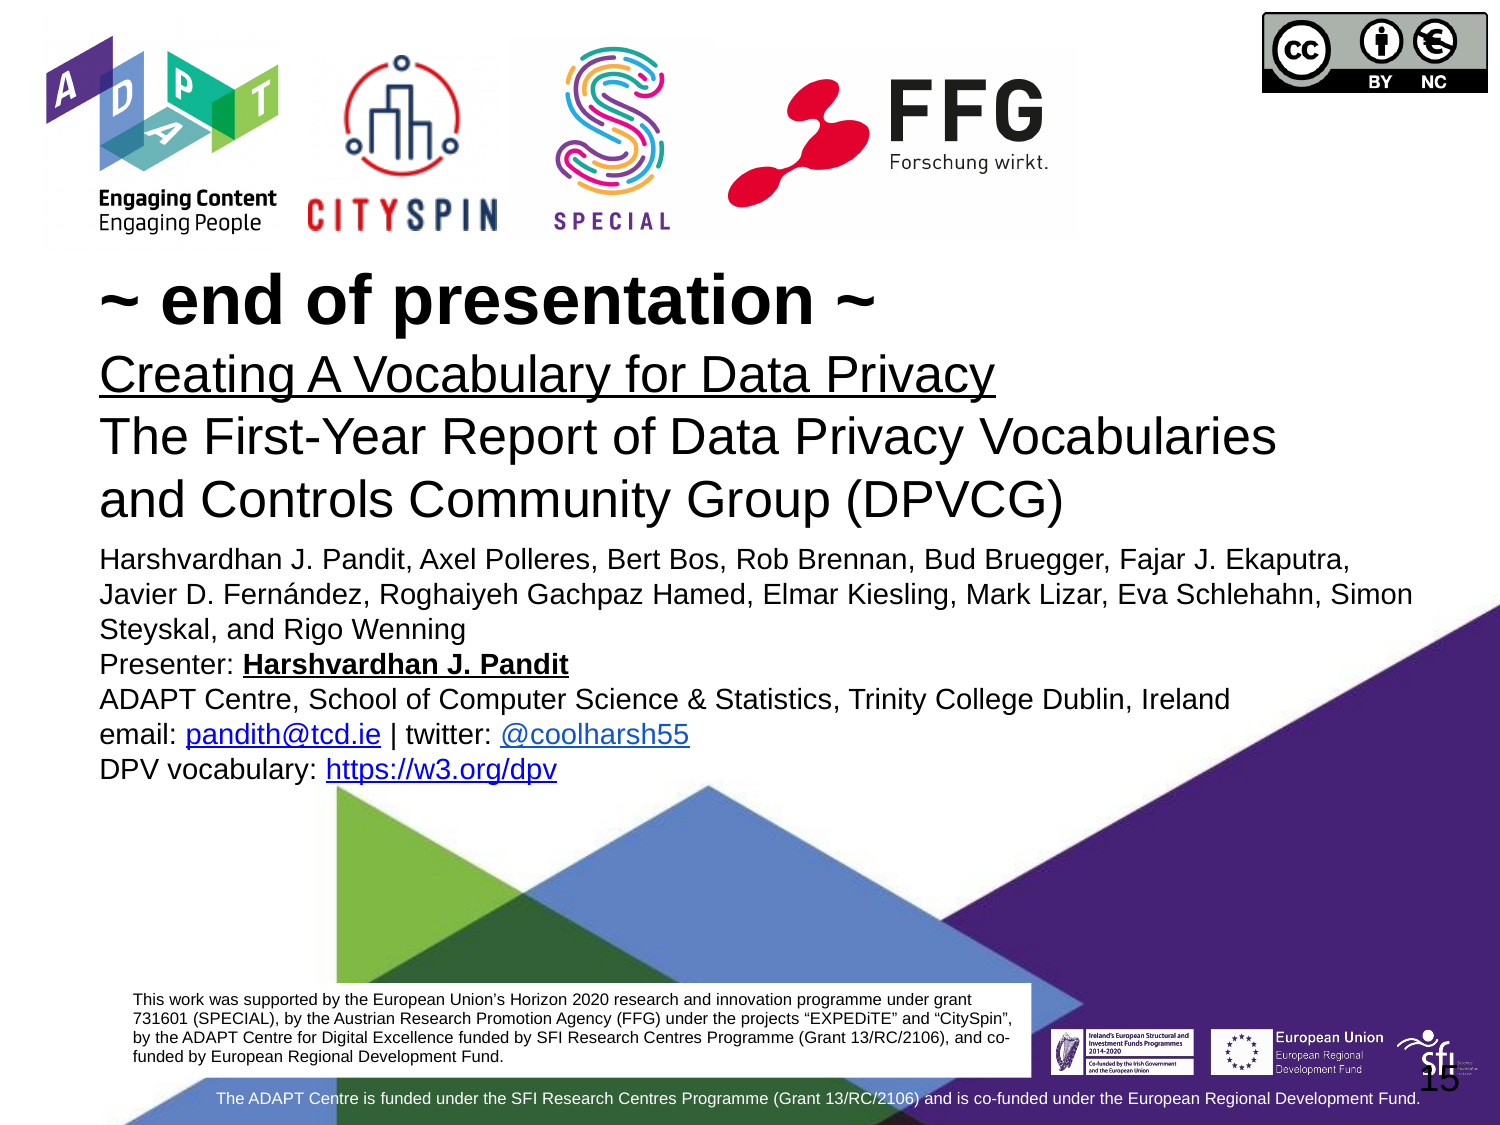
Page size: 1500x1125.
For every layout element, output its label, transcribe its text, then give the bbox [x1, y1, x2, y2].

text_box <number> [1403, 1038, 1494, 1125]
text_box Creating A Vocabulary for Data Privacy The First-Year Report of Data Privacy Vocabularies and Controls Community Group (DPVCG) [292, 369, 596, 395]
text_box Creating A Vocabulary for Data Privacy The First-Year Report of Data Privacy Vocabularies and Controls Community Group (DPVCG) [599, 369, 980, 395]
text_box Harshvardhan J. Pandit, Axel Polleres, Bert Bos, Rob Brennan, Bud Bruegger, Fajar J. Ekaputra, Javier D. Fernández, Roghaiyeh Gachpaz Hamed, Elmar Kiesling, Mark Lizar, Eva Schlehahn, Simon Steyskal, and Rigo Wenning Presenter: Harshvardhan J. Pandit ADAPT Centre, School of Computer Science & Statistics, Trinity College Dublin, Ireland email: pandith@tcd.ie | twitter: @coolharsh55 DPV vocabulary: https://w3.org/dpv [84, 525, 1432, 1018]
text_box This work was supported by the European Union’s Horizon 2020 research and innovation programme under grant 731601 (SPECIAL), by the Austrian Research Promotion Agency (FFG) under the projects “EXPEDiTE” and “CitySpin”, by the ADAPT Centre for Digital Excellence funded by SFI Research Centres Programme (Grant 13/RC/2106), and co-funded by European Regional Development Fund. [118, 983, 1032, 1078]
text_box The ADAPT Centre is funded under the SFI Research Centres Programme (Grant 13/RC/2106) and is co-funded under the European Regional Development Fund. [205, 1077, 1403, 1125]
text_box Creating A Vocabulary for Data Privacy The First-Year Report of Data Privacy Vocabularies and Controls Community Group (DPVCG) [84, 369, 1382, 448]
text_box ~ end of presentation ~ [84, 223, 1462, 369]
picture [810, 493, 824, 514]
picture [0, 0, 1500, 1125]
